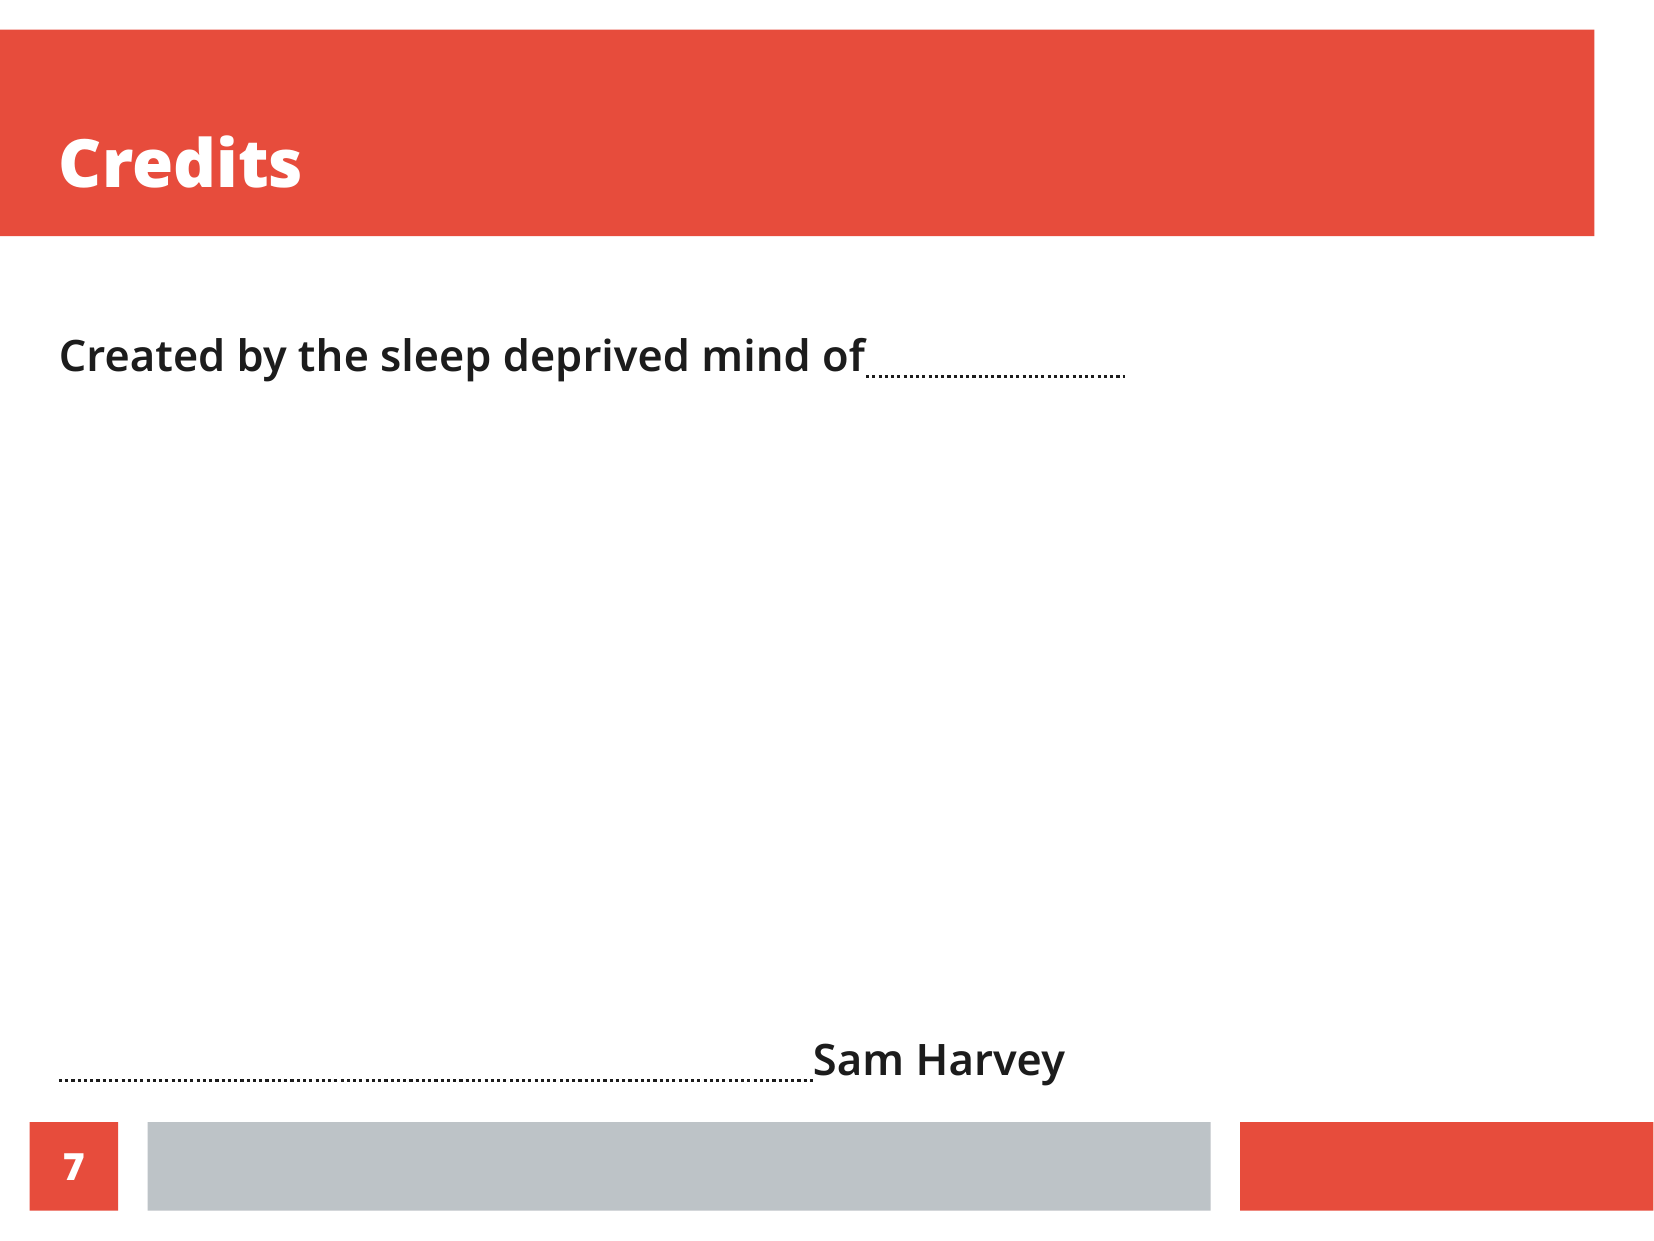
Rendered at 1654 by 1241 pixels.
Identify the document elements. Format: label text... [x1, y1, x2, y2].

list Created by the sleep deprived mind of Sam Harvey [59, 324, 1565, 1093]
title Credits [59, 59, 1595, 207]
